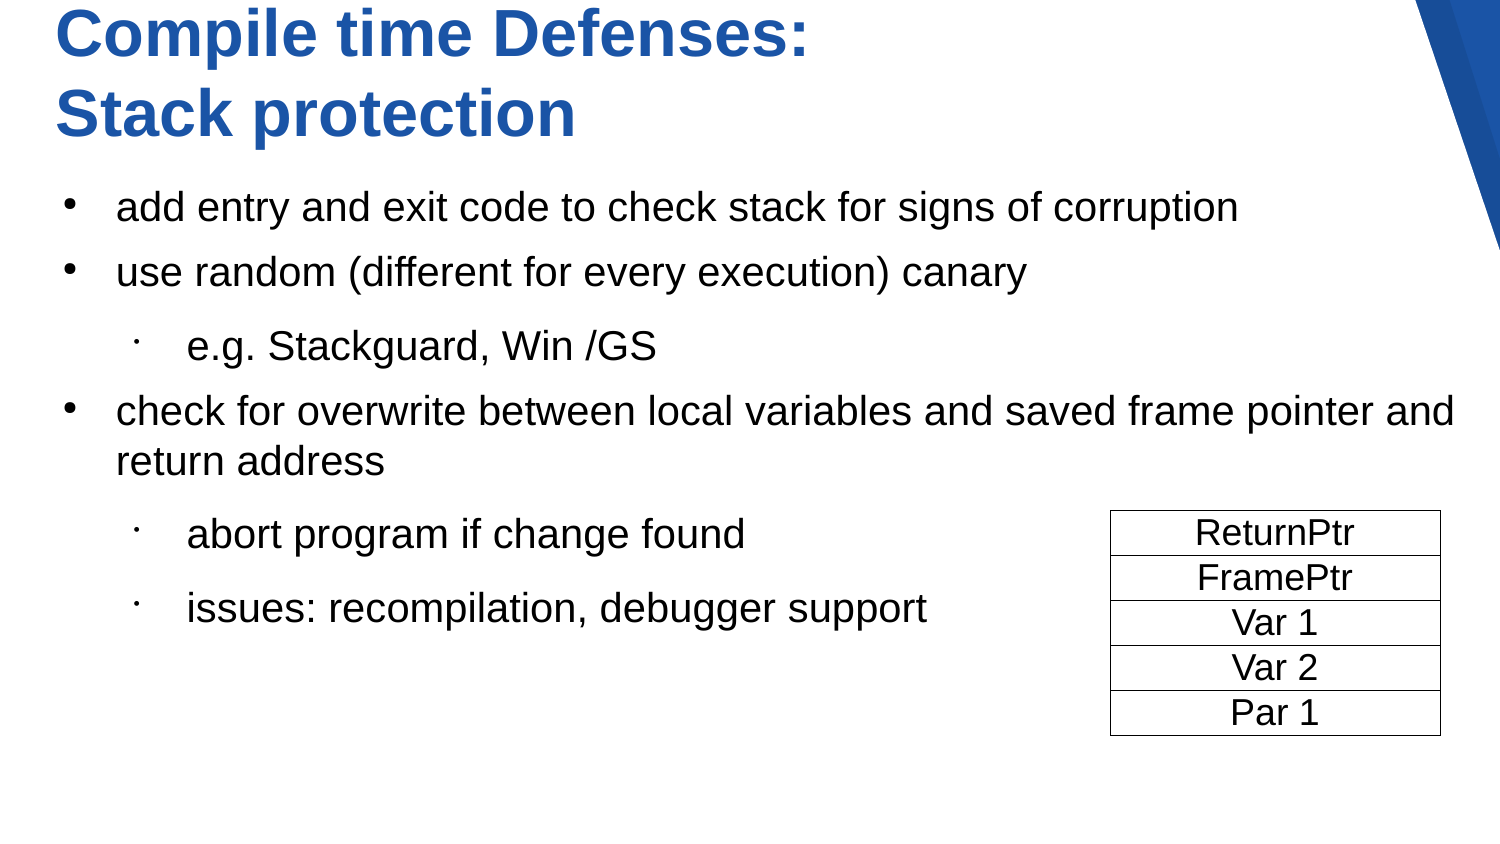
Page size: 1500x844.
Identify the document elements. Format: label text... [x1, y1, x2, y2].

text_box Var 1 [1110, 601, 1441, 645]
text_box FramePtr [1110, 555, 1441, 601]
list add entry and exit code to check stack for signs of corruption use random (different for every execution) canary e.g. Stackguard, Win /GS check for overwrite between local variables and saved frame pointer and return address abort program if change found issues: recompilation, debugger support [30, 165, 1486, 710]
title Compile time Defenses: Stack protection [40, 97, 1306, 166]
text_box ReturnPtr [1110, 510, 1441, 555]
text_box Var 2 [1110, 645, 1441, 690]
text_box Par 1 [1110, 690, 1441, 736]
